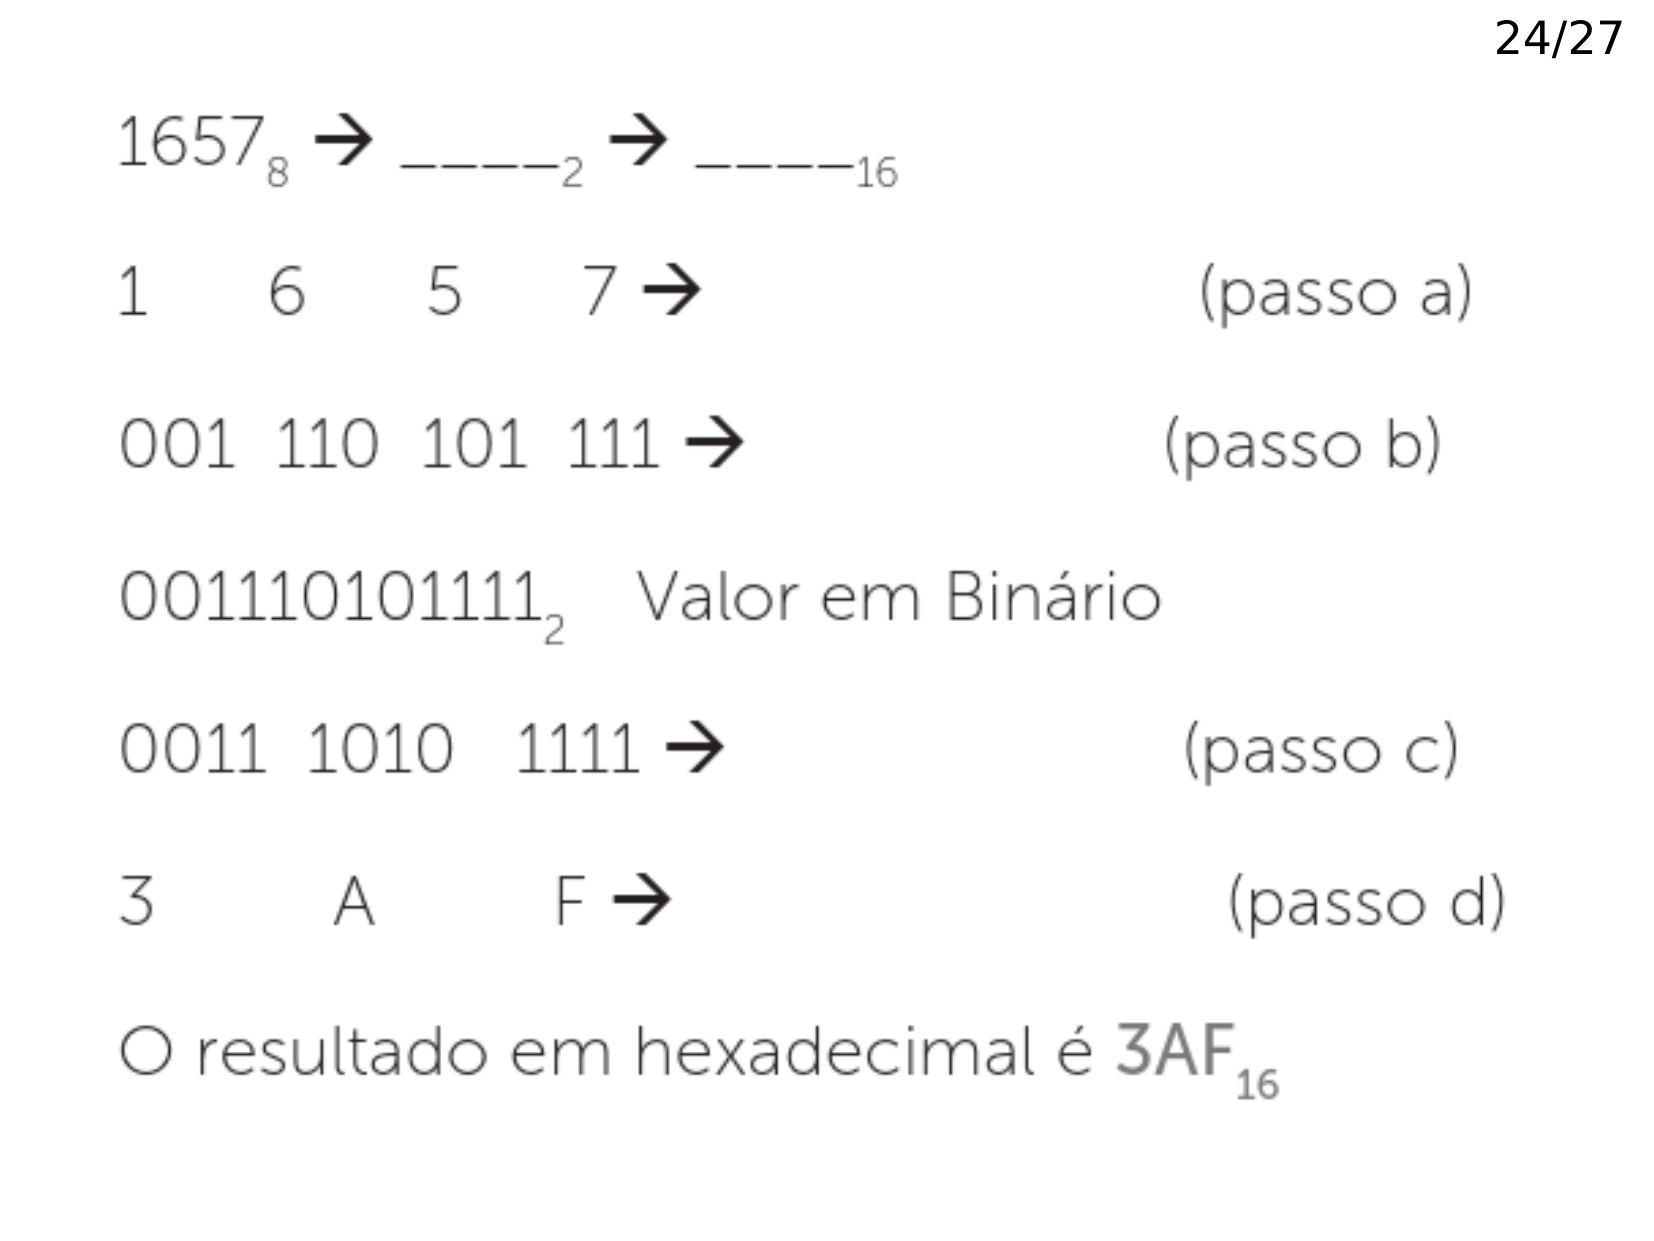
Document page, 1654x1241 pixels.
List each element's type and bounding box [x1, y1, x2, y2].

picture [109, 106, 1511, 1111]
